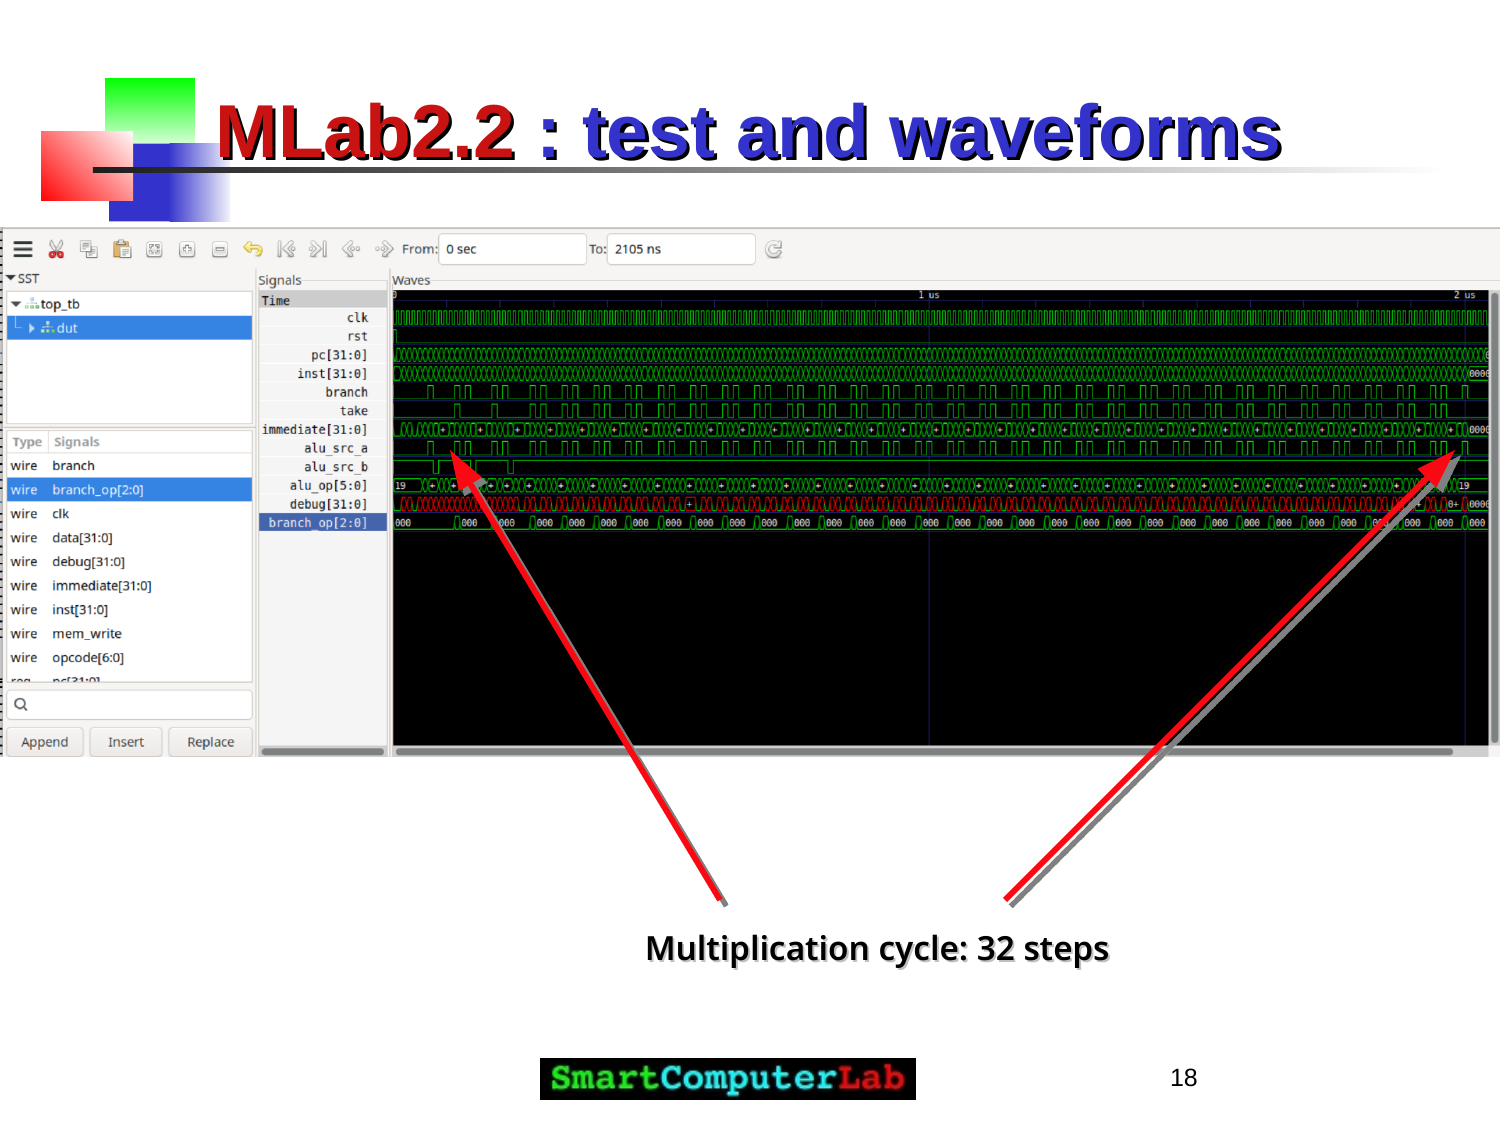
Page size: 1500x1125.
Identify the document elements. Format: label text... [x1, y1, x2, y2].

picture [0, 227, 1500, 757]
text_box Multiplication cycle: 32 steps [630, 920, 1186, 976]
picture [540, 1058, 916, 1100]
picture [1154, 482, 1430, 757]
title MLab2.2 : test and waveforms [200, 74, 1381, 180]
